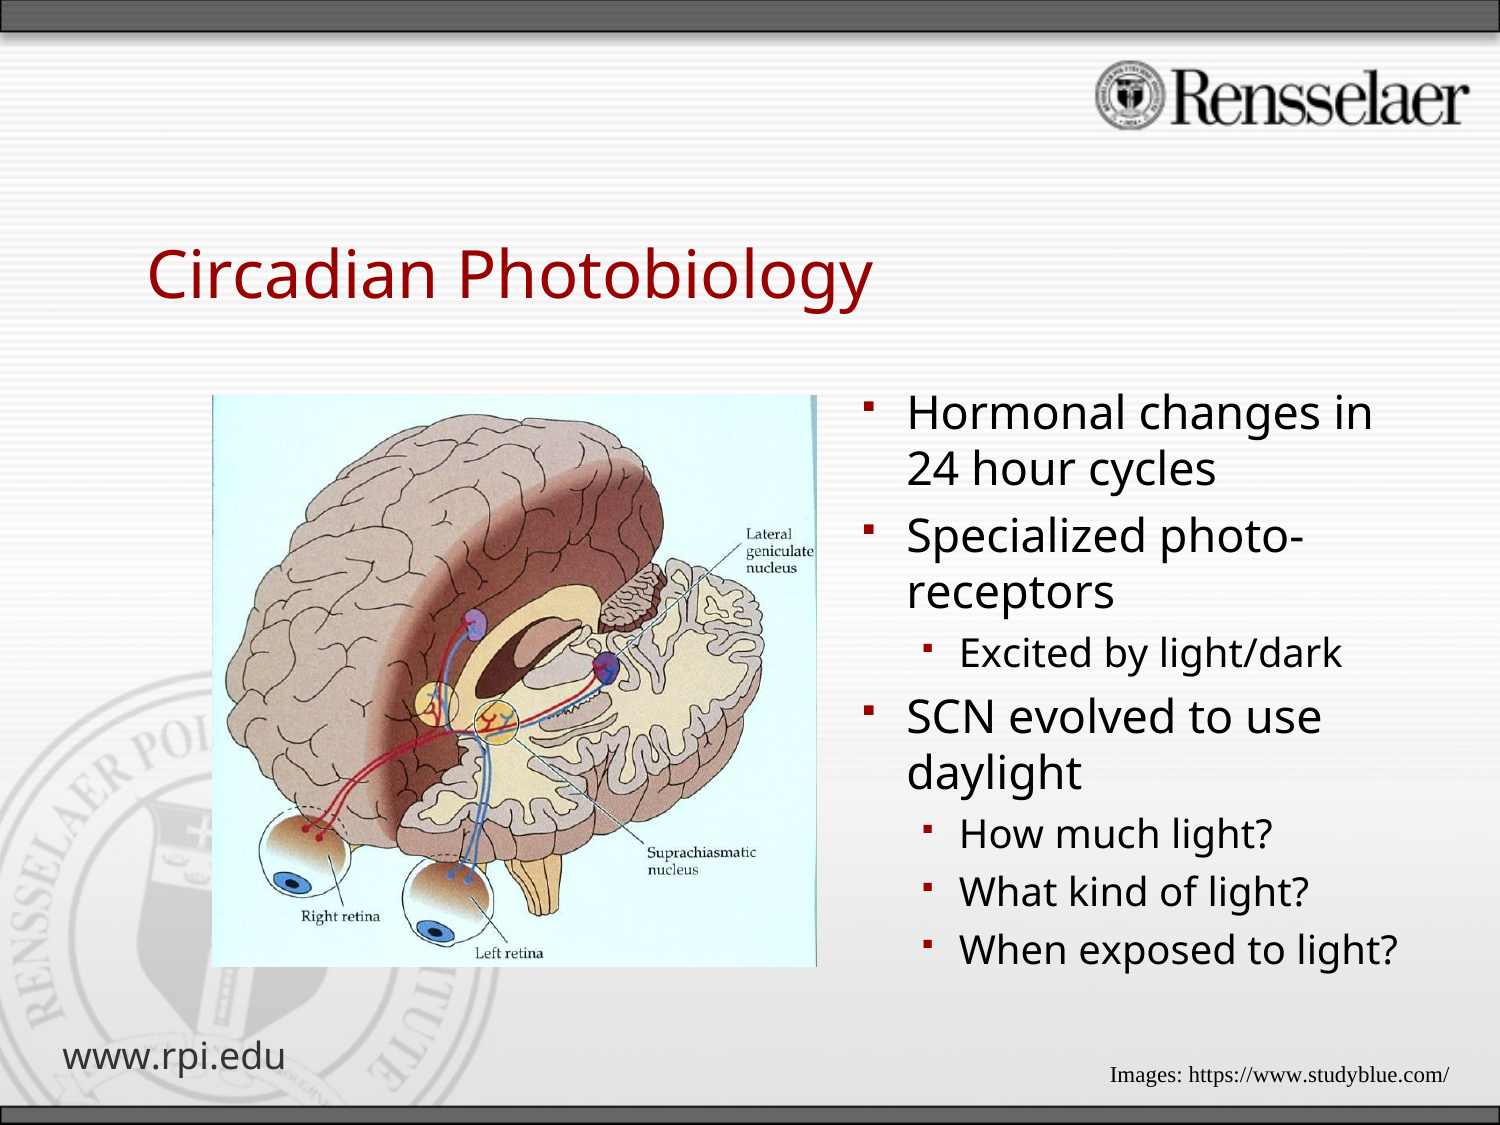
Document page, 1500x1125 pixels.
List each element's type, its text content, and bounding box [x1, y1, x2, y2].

picture [0, 0, 1500, 1125]
title Circadian Photobiology [131, 215, 1457, 328]
text_box Images: https://www.studyblue.com/ [1095, 1052, 1500, 1096]
list Hormonal changes in 24 hour cycles Specialized photo-receptors Excited by light/dark SCN evolved to use daylight How much light? What kind of light? When exposed to light? [846, 375, 1451, 988]
